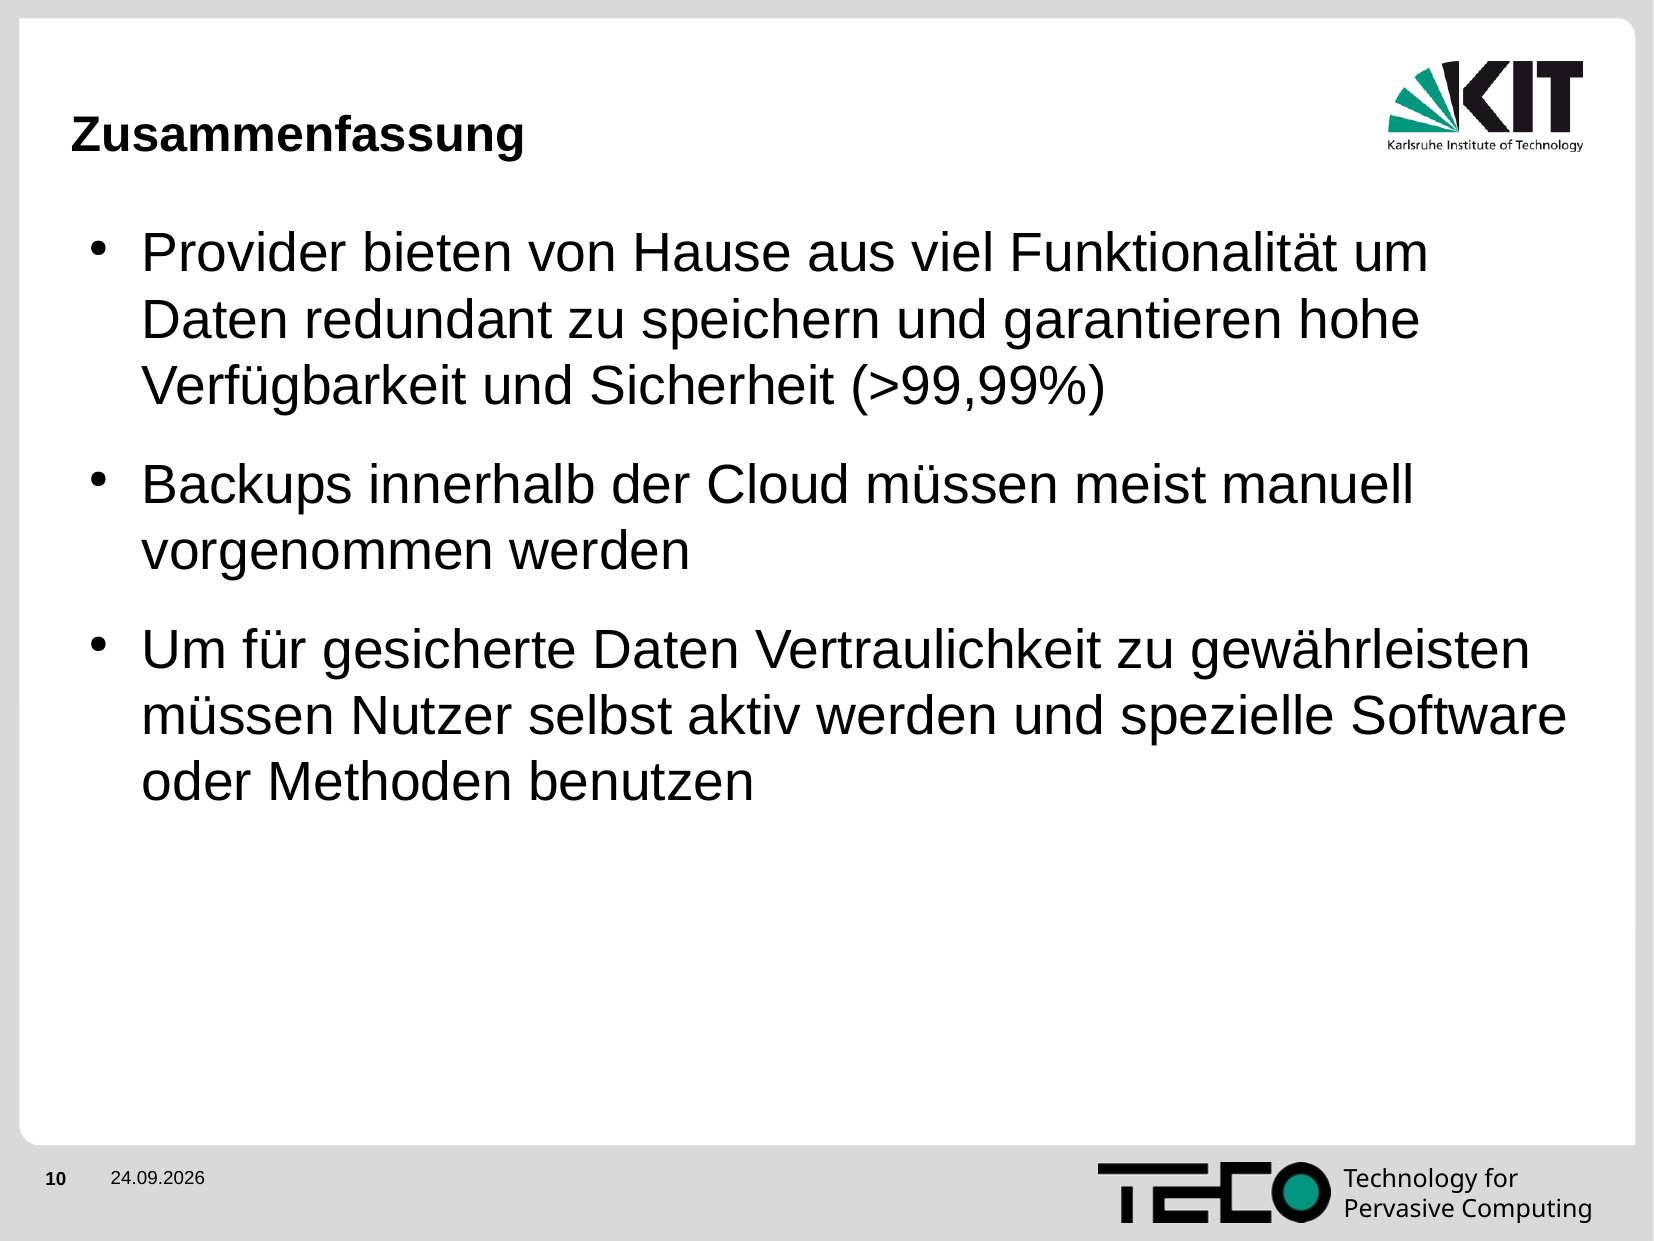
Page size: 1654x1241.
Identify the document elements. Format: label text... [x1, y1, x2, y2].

picture [0, 0, 1654, 1241]
title Zusammenfassung [70, 60, 1361, 162]
list Provider bieten von Hause aus viel Funktionalität um Daten redundant zu speichern und garantieren hohe Verfügbarkeit und Sicherheit (>99,99%) Backups innerhalb der Cloud müssen meist manuell vorgenommen werden Um für gesicherte Daten Vertraulichkeit zu gewährleisten müssen Nutzer selbst aktiv werden und spezielle Software oder Methoden benutzen [70, 216, 1582, 1102]
